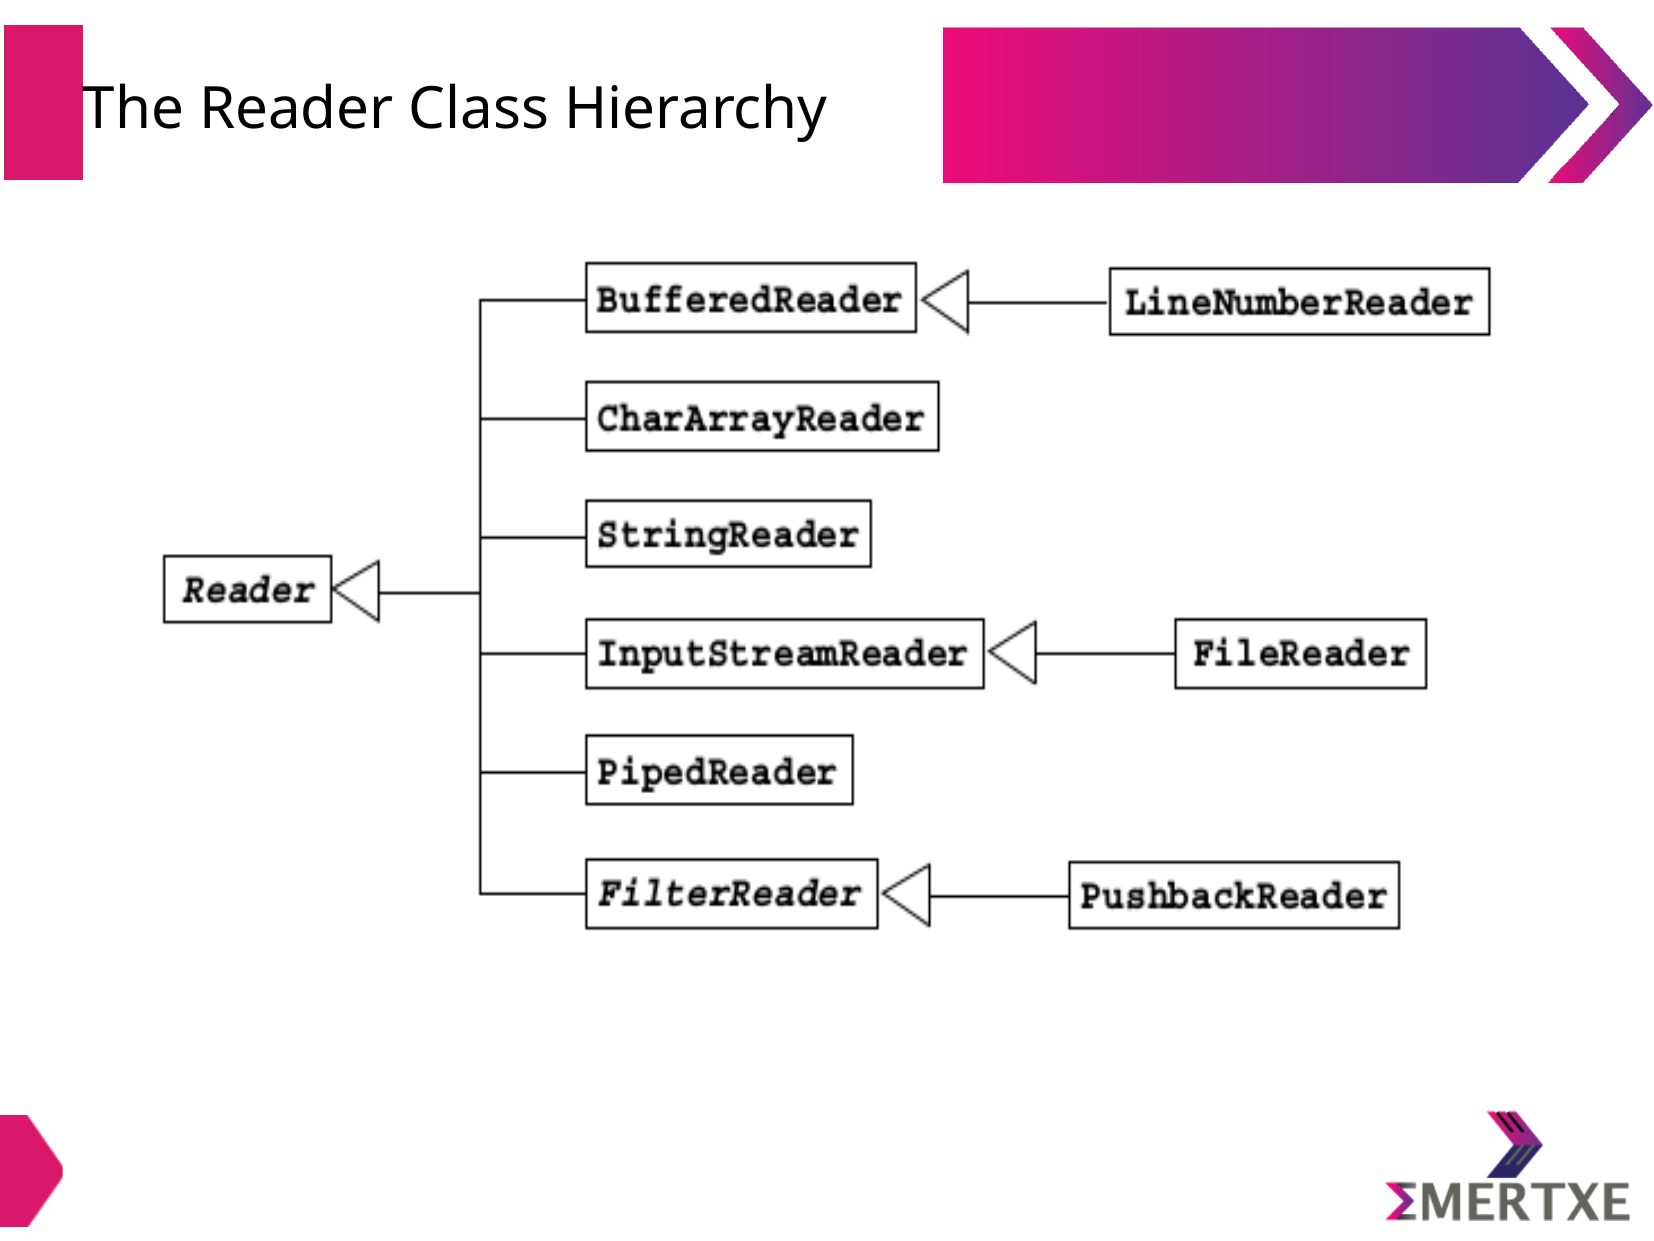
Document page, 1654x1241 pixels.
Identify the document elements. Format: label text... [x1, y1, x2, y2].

picture [105, 239, 1516, 1021]
picture [1385, 1107, 1631, 1221]
picture [1571, 27, 1653, 183]
title The Reader Class Hierarchy [82, 2, 1571, 210]
